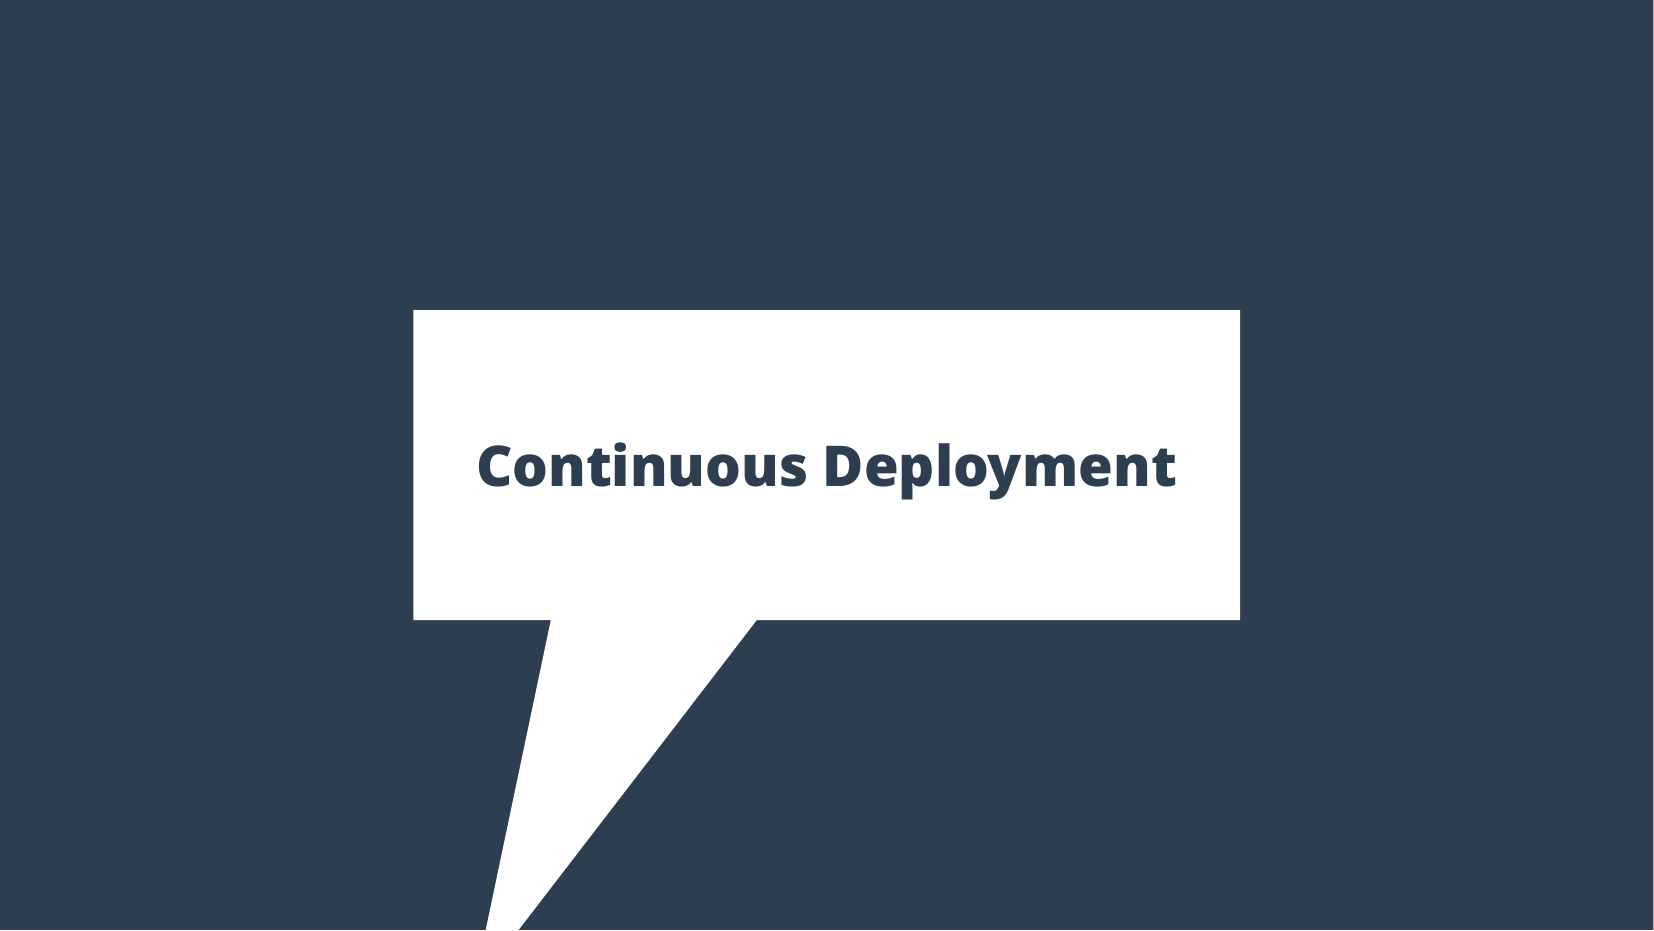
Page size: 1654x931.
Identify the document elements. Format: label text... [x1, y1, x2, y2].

title Continuous Deployment [442, 332, 1211, 598]
